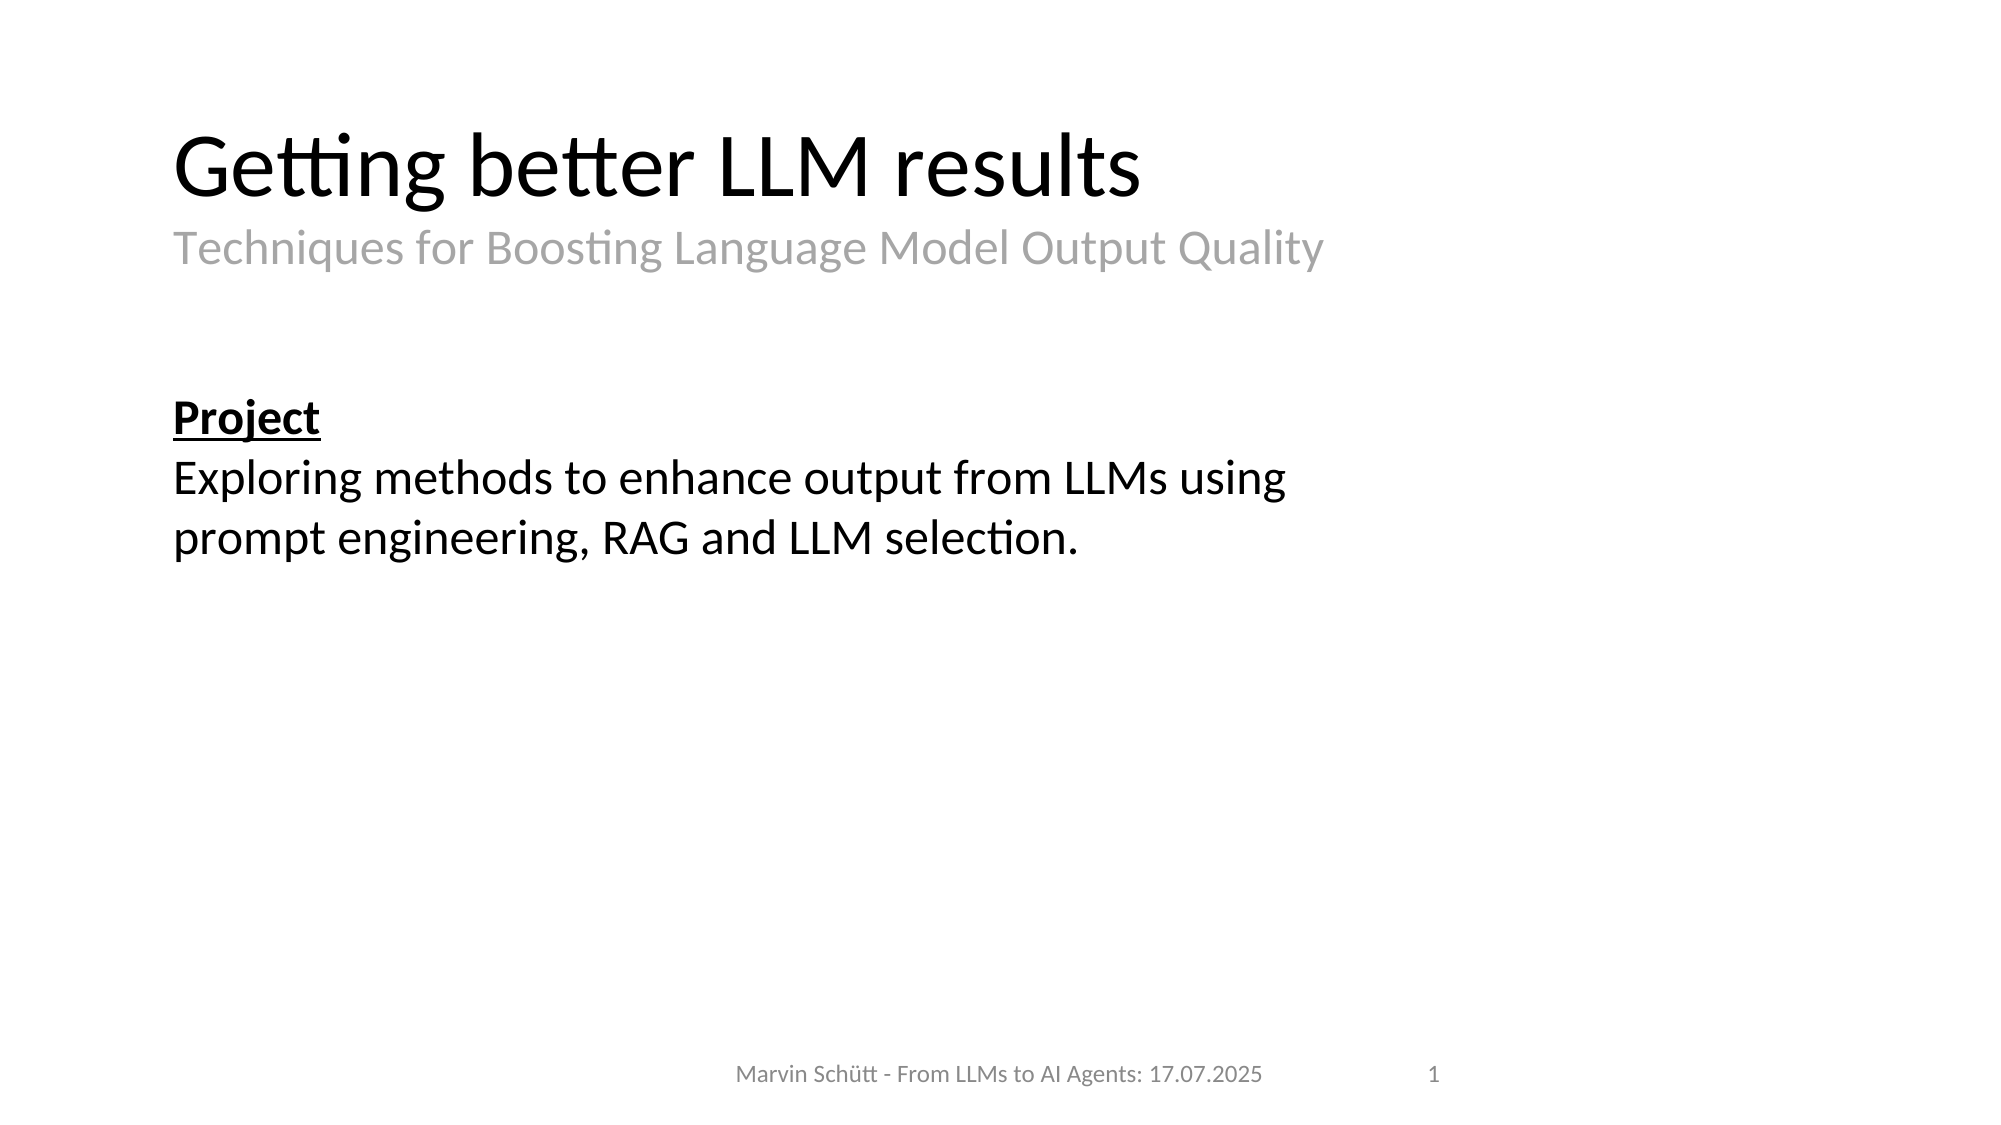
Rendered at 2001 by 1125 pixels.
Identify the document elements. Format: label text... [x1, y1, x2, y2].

text_box Getting better LLM results Techniques for Boosting Language Model Output Quality Project Exploring methods to enhance output from LLMs using prompt engineering, RAG and LLM selection. [158, 97, 1768, 749]
text_box [1412, 1042, 1863, 1103]
text_box Marvin Schütt - From LLMs to AI Agents: 17.07.2025 [662, 1042, 1338, 1103]
